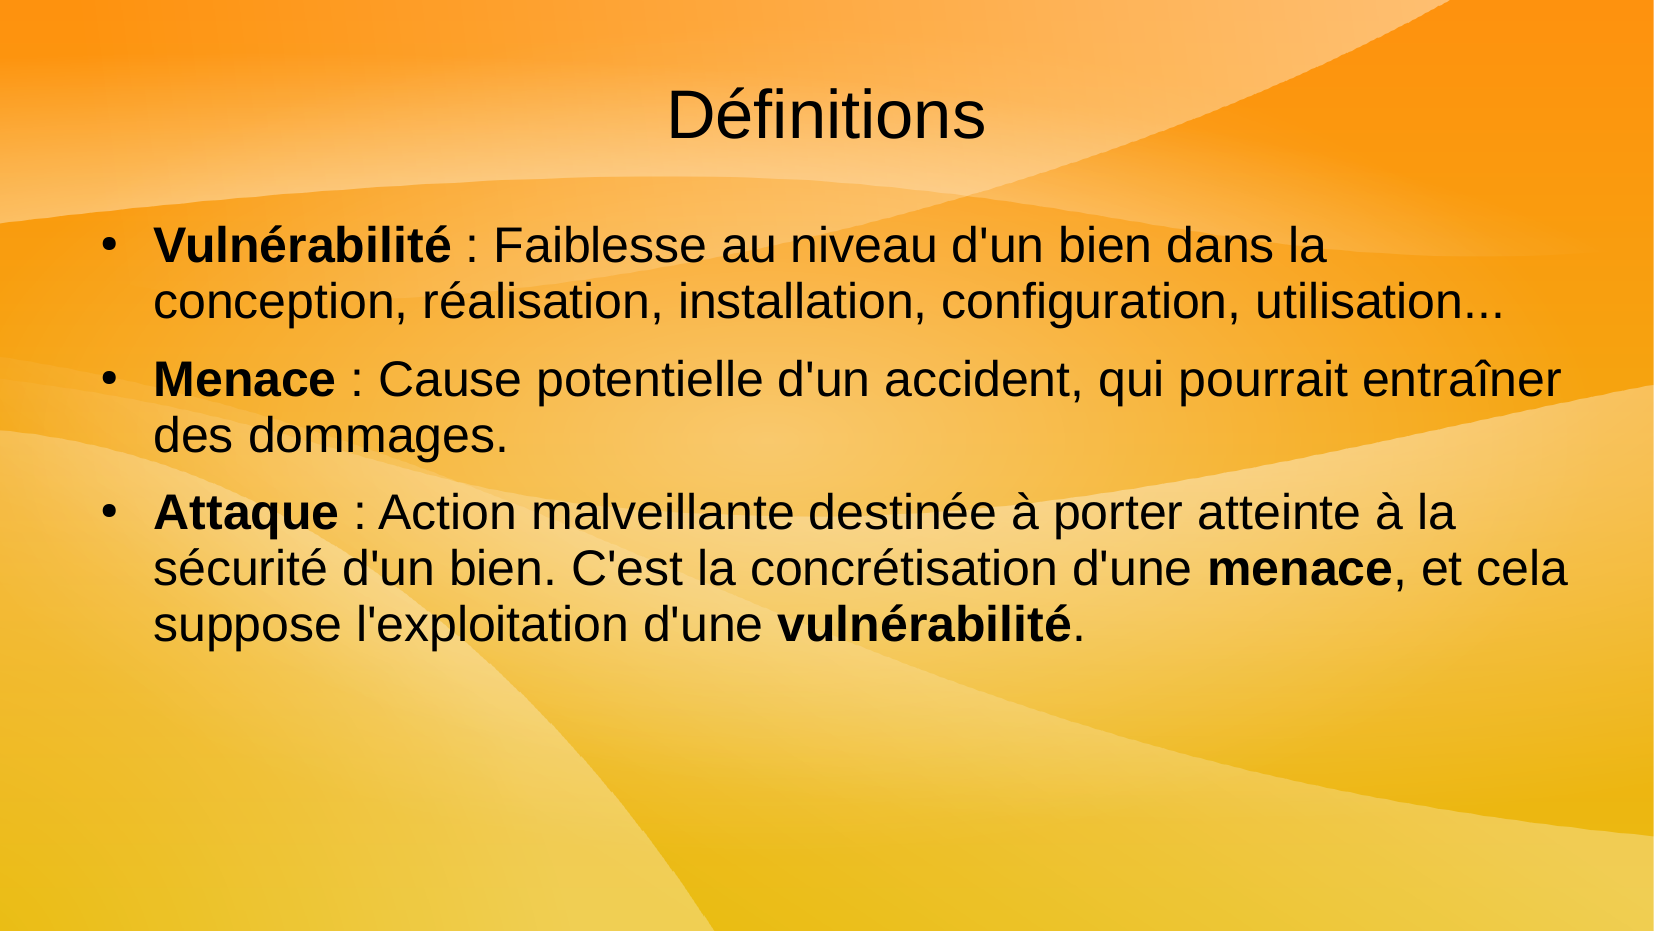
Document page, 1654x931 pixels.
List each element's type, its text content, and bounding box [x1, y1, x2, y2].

title Définitions [82, 37, 1571, 193]
list Vulnérabilité : Faiblesse au niveau d'un bien dans la conception, réalisation, installation, configuration, utilisation... Menace : Cause potentielle d'un accident, qui pourrait entraîner des dommages. Attaque : Action malveillante destinée à porter atteinte à la sécurité d'un bien. C'est la concrétisation d'une menace, et cela suppose l'exploitation d'une vulnérabilité. [82, 217, 1571, 758]
picture [0, 0, 1654, 931]
